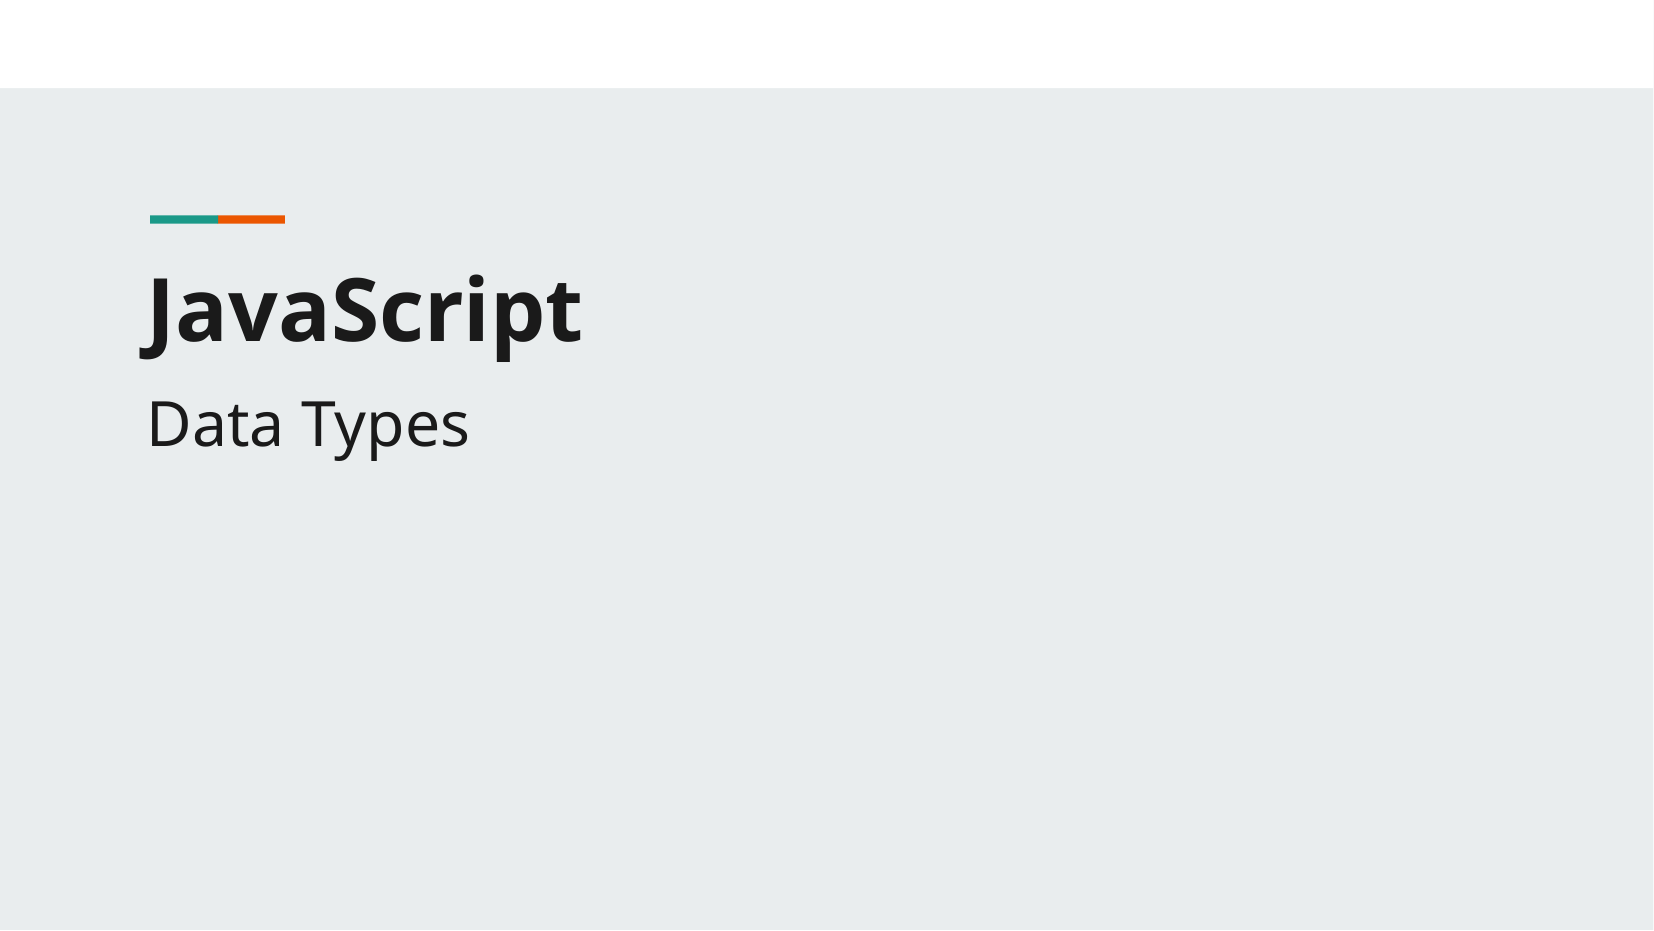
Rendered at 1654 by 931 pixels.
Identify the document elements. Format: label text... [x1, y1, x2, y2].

title JavaScript Data Types [131, 239, 1523, 541]
